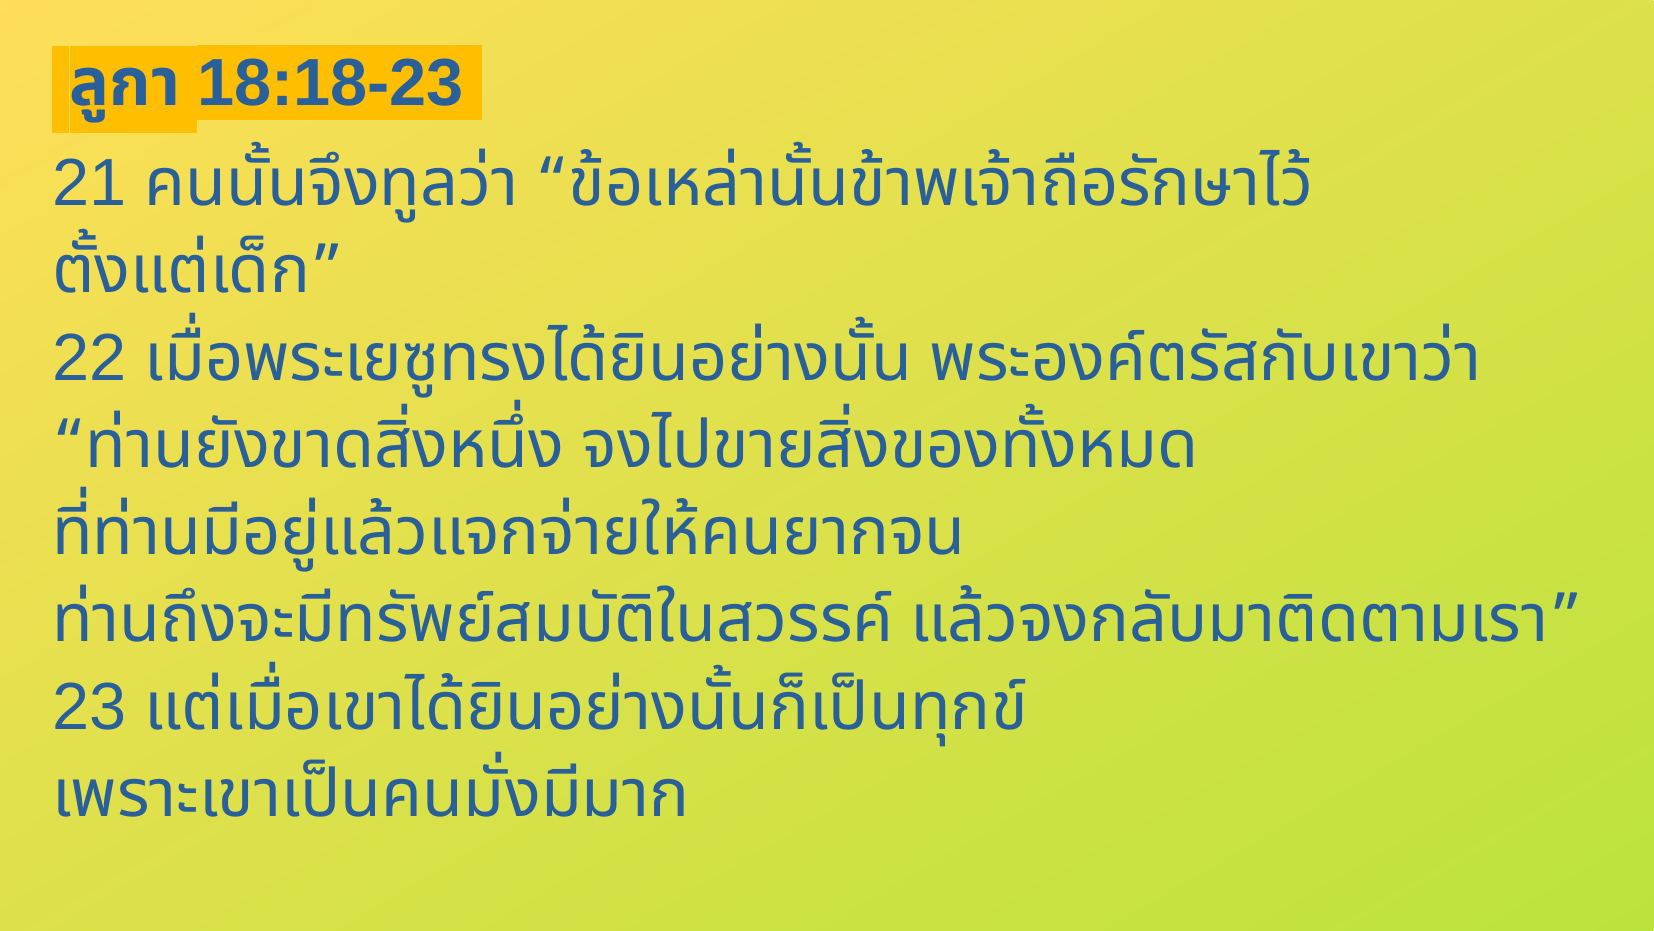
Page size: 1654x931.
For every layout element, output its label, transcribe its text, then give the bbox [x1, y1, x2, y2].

text_box 21 คนนั้นจึงทูลว่า “ข้อเหล่านั้นข้าพเจ้าถือรักษาไว้ ตั้งแต่เด็ก” 22 เมื่อพระเยซูทรงได้ยินอย่างนั้น พระองค์ตรัสกับเขาว่า “ท่านยังขาดสิ่งหนึ่ง จงไปขายสิ่งของทั้งหมด ที่ท่านมีอยู่แล้วแจกจ่ายให้คนยากจน ท่านถึงจะมีทรัพย์สมบัติในสวรรค์ แล้วจงกลับมาติดตามเรา” 23 แต่เมื่อเขาได้ยินอย่างนั้นก็เป็นทุกข์ เพราะเขาเป็นคนมั่งมีมาก [37, 137, 1613, 926]
text_box ลูกา 18:18-23 [37, 37, 563, 151]
